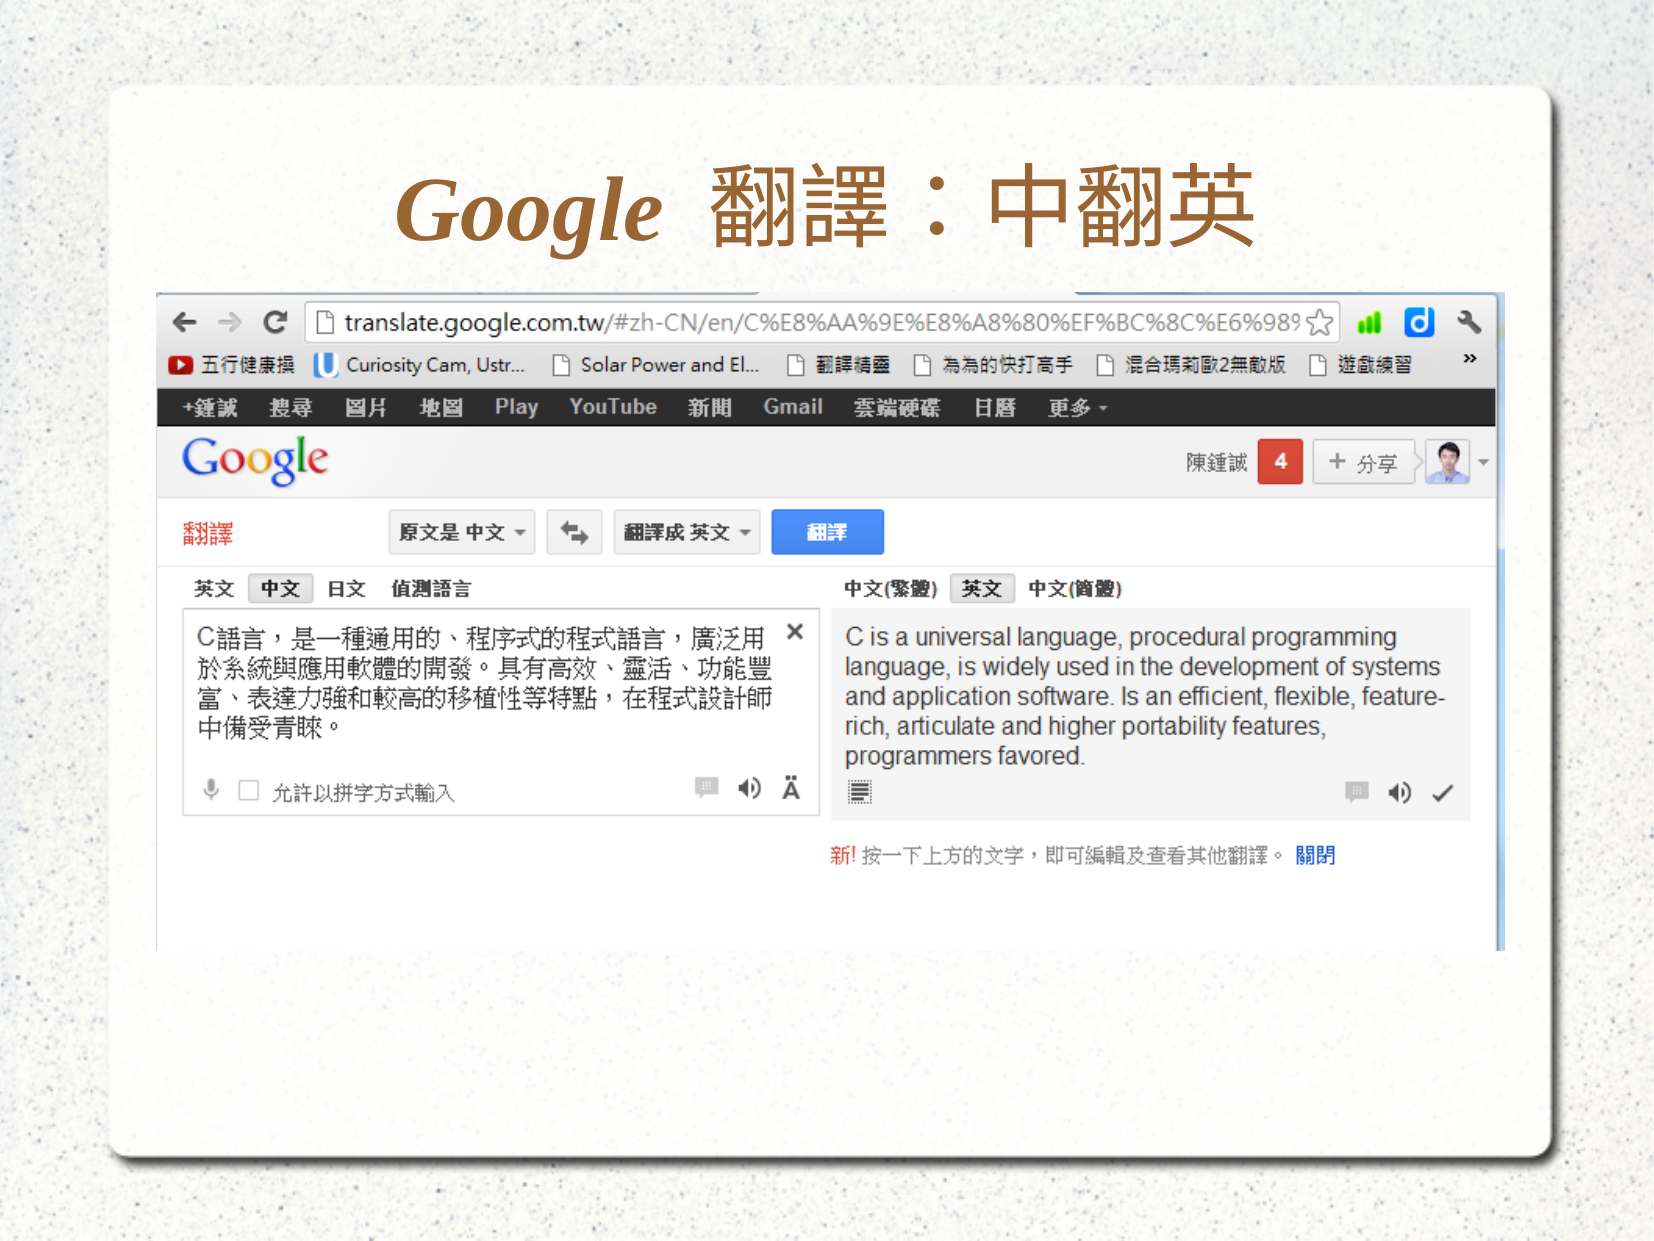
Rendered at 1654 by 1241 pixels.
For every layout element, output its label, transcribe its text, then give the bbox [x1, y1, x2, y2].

picture [0, 0, 1654, 1241]
title Google 翻譯：中翻英 [118, 96, 1536, 304]
